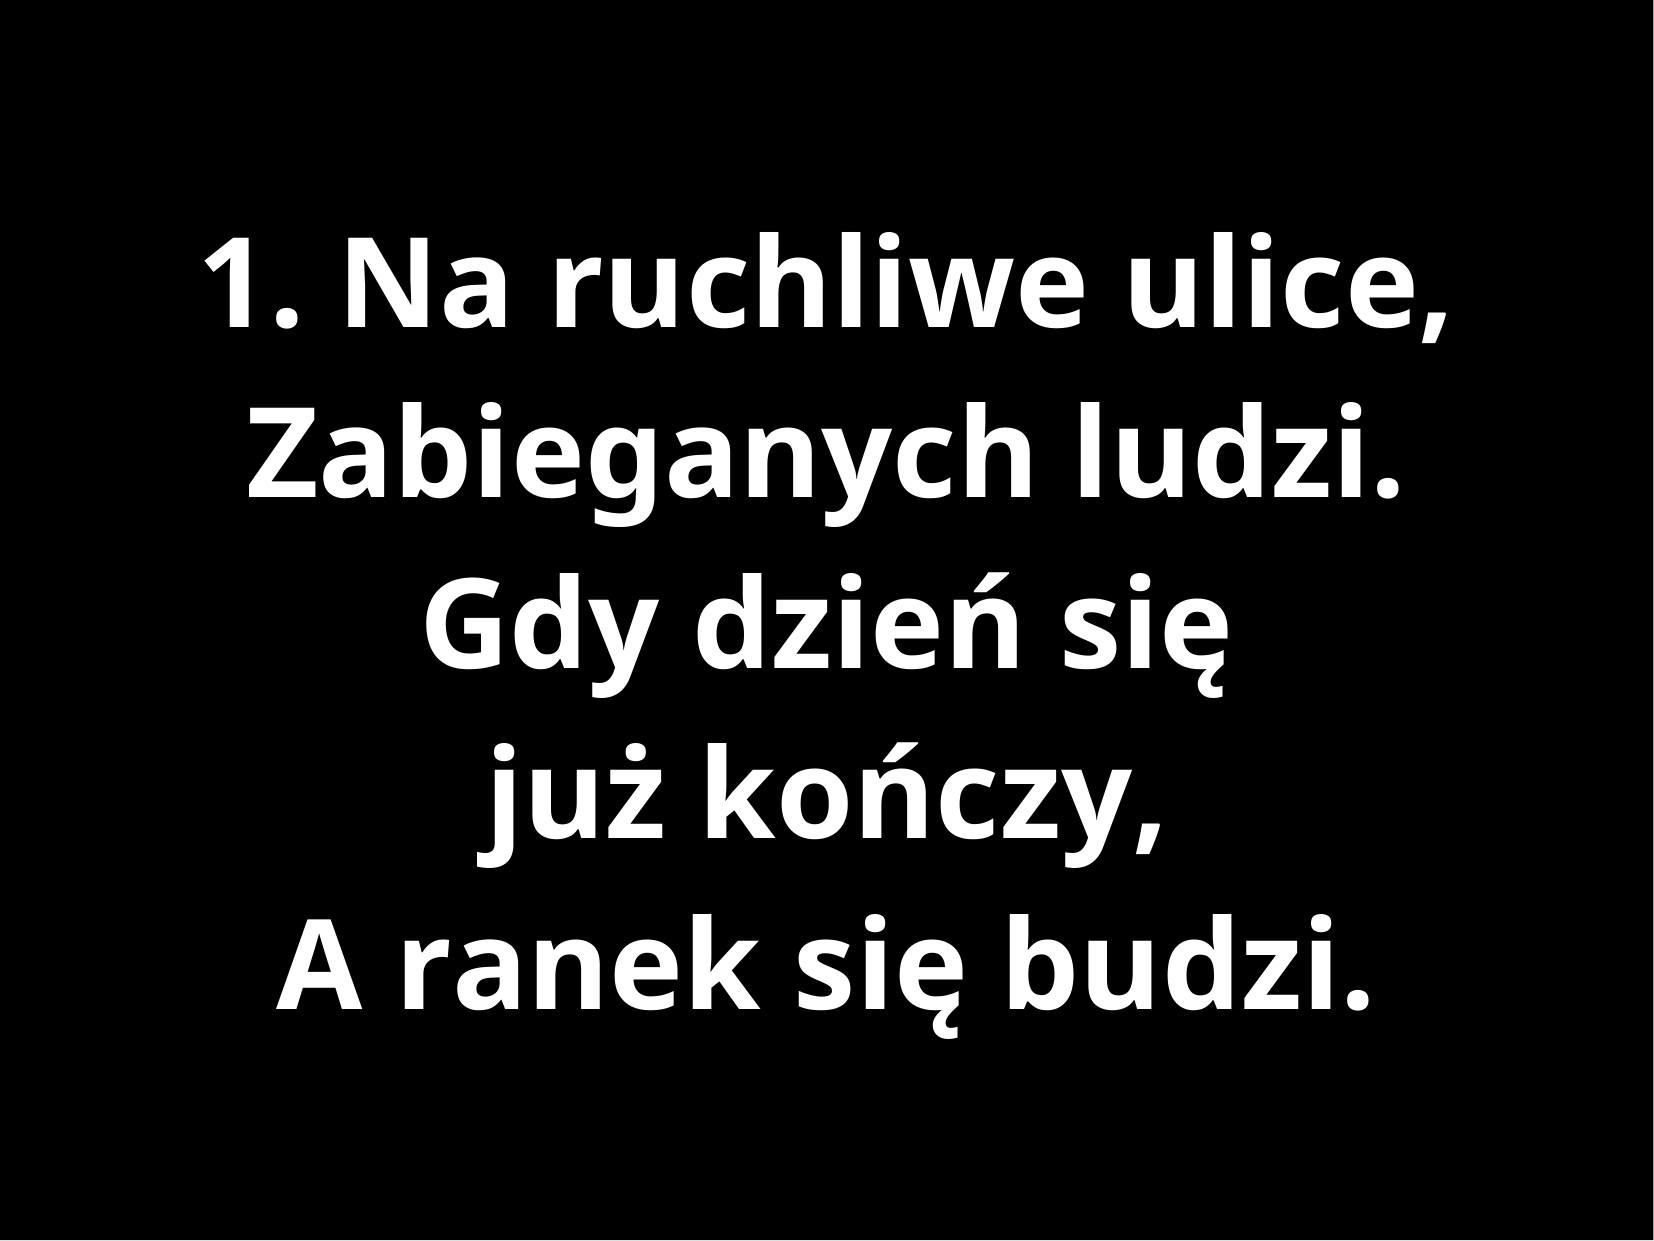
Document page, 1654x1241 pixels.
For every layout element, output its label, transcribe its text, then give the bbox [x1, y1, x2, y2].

title 1. Na ruchliwe ulice, Zabieganych ludzi. Gdy dzień się już kończy, A ranek się budzi. [0, 0, 1654, 1241]
